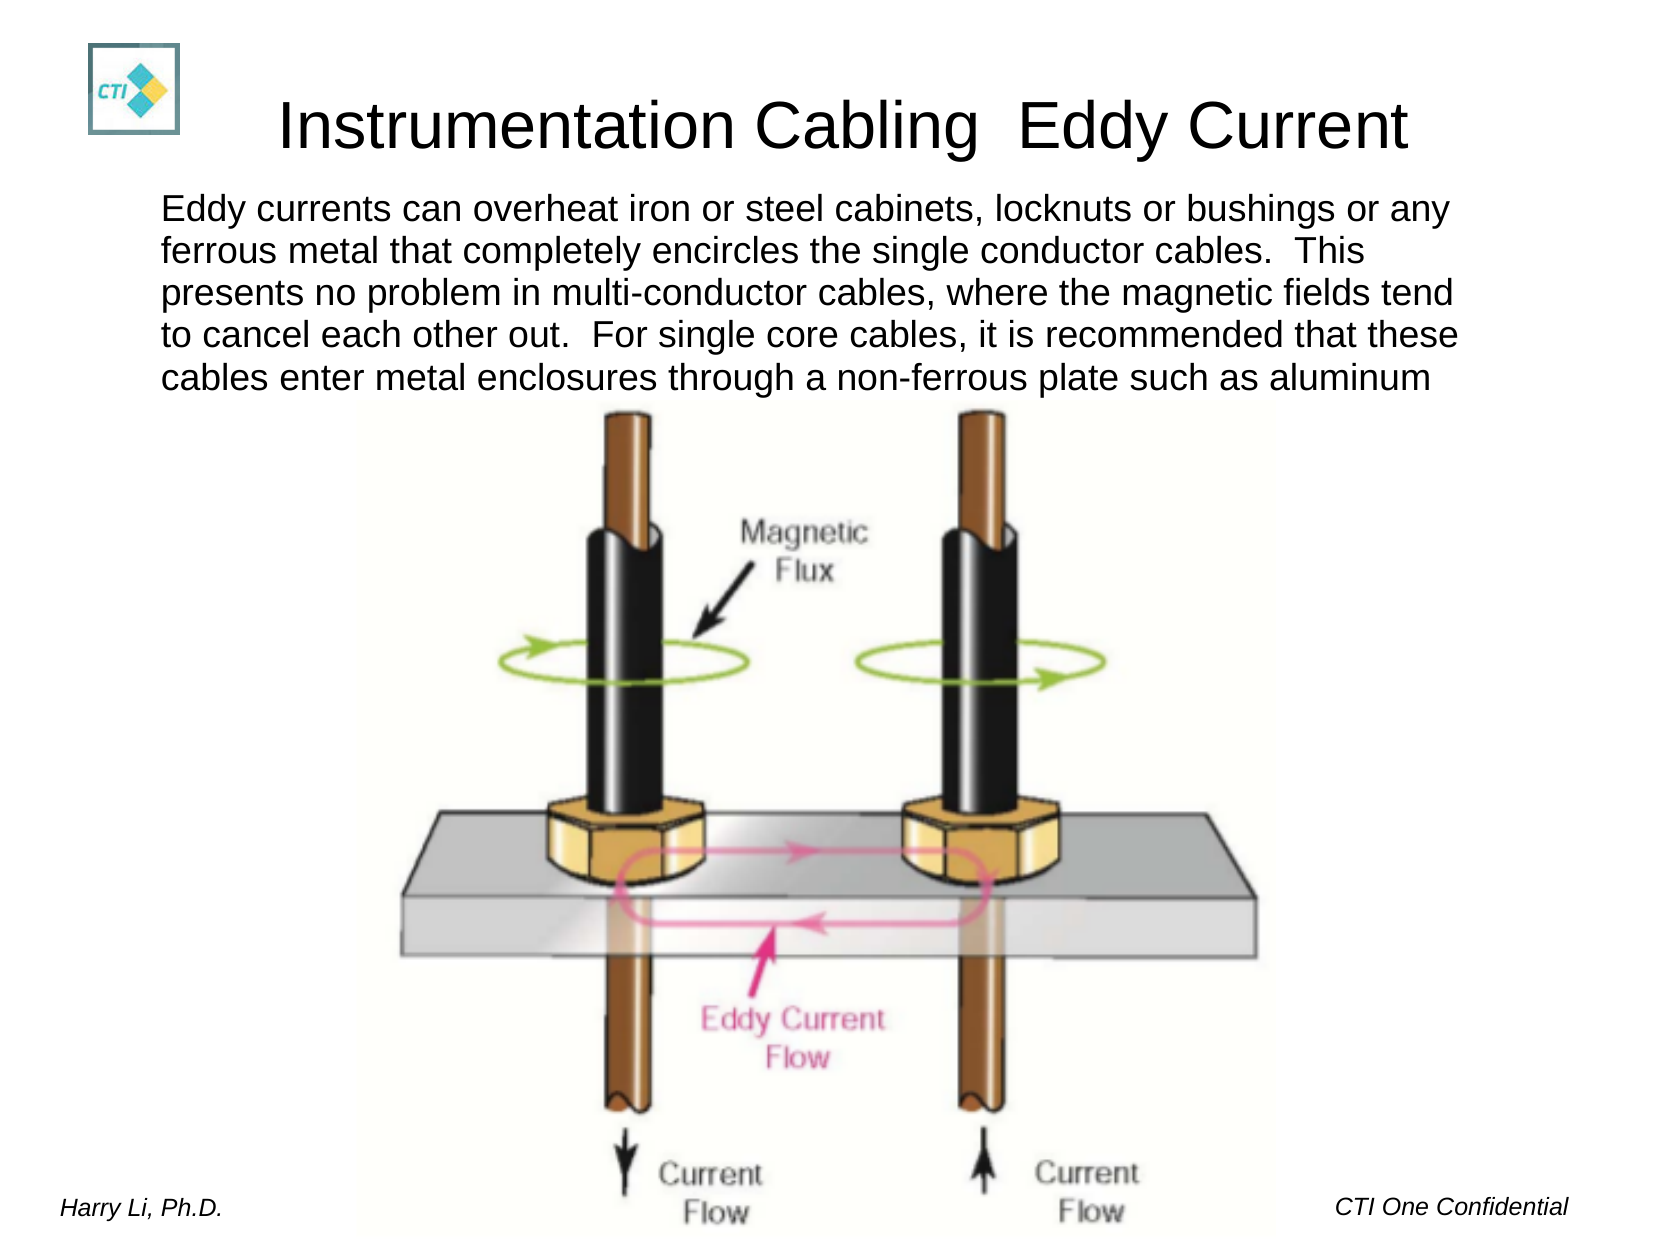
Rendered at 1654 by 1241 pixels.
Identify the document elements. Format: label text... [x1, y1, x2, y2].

text_box Harry Li, Ph.D. [45, 1185, 353, 1229]
text_box CTI One Confidential [1320, 1185, 1636, 1230]
picture [353, 410, 1276, 1241]
picture [88, 43, 180, 135]
title Instrumentation Cabling Eddy Current [100, 20, 1589, 228]
text_box Eddy currents can overheat iron or steel cabinets, locknuts or bushings or any ferrous metal that completely encircles the single conductor cables. This presents no problem in multi‐conductor cables, where the magnetic fields tend to cancel each other out. For single core cables, it is recommended that these cables enter metal enclosures through a non‐ferrous plate such as aluminum [146, 180, 1486, 410]
